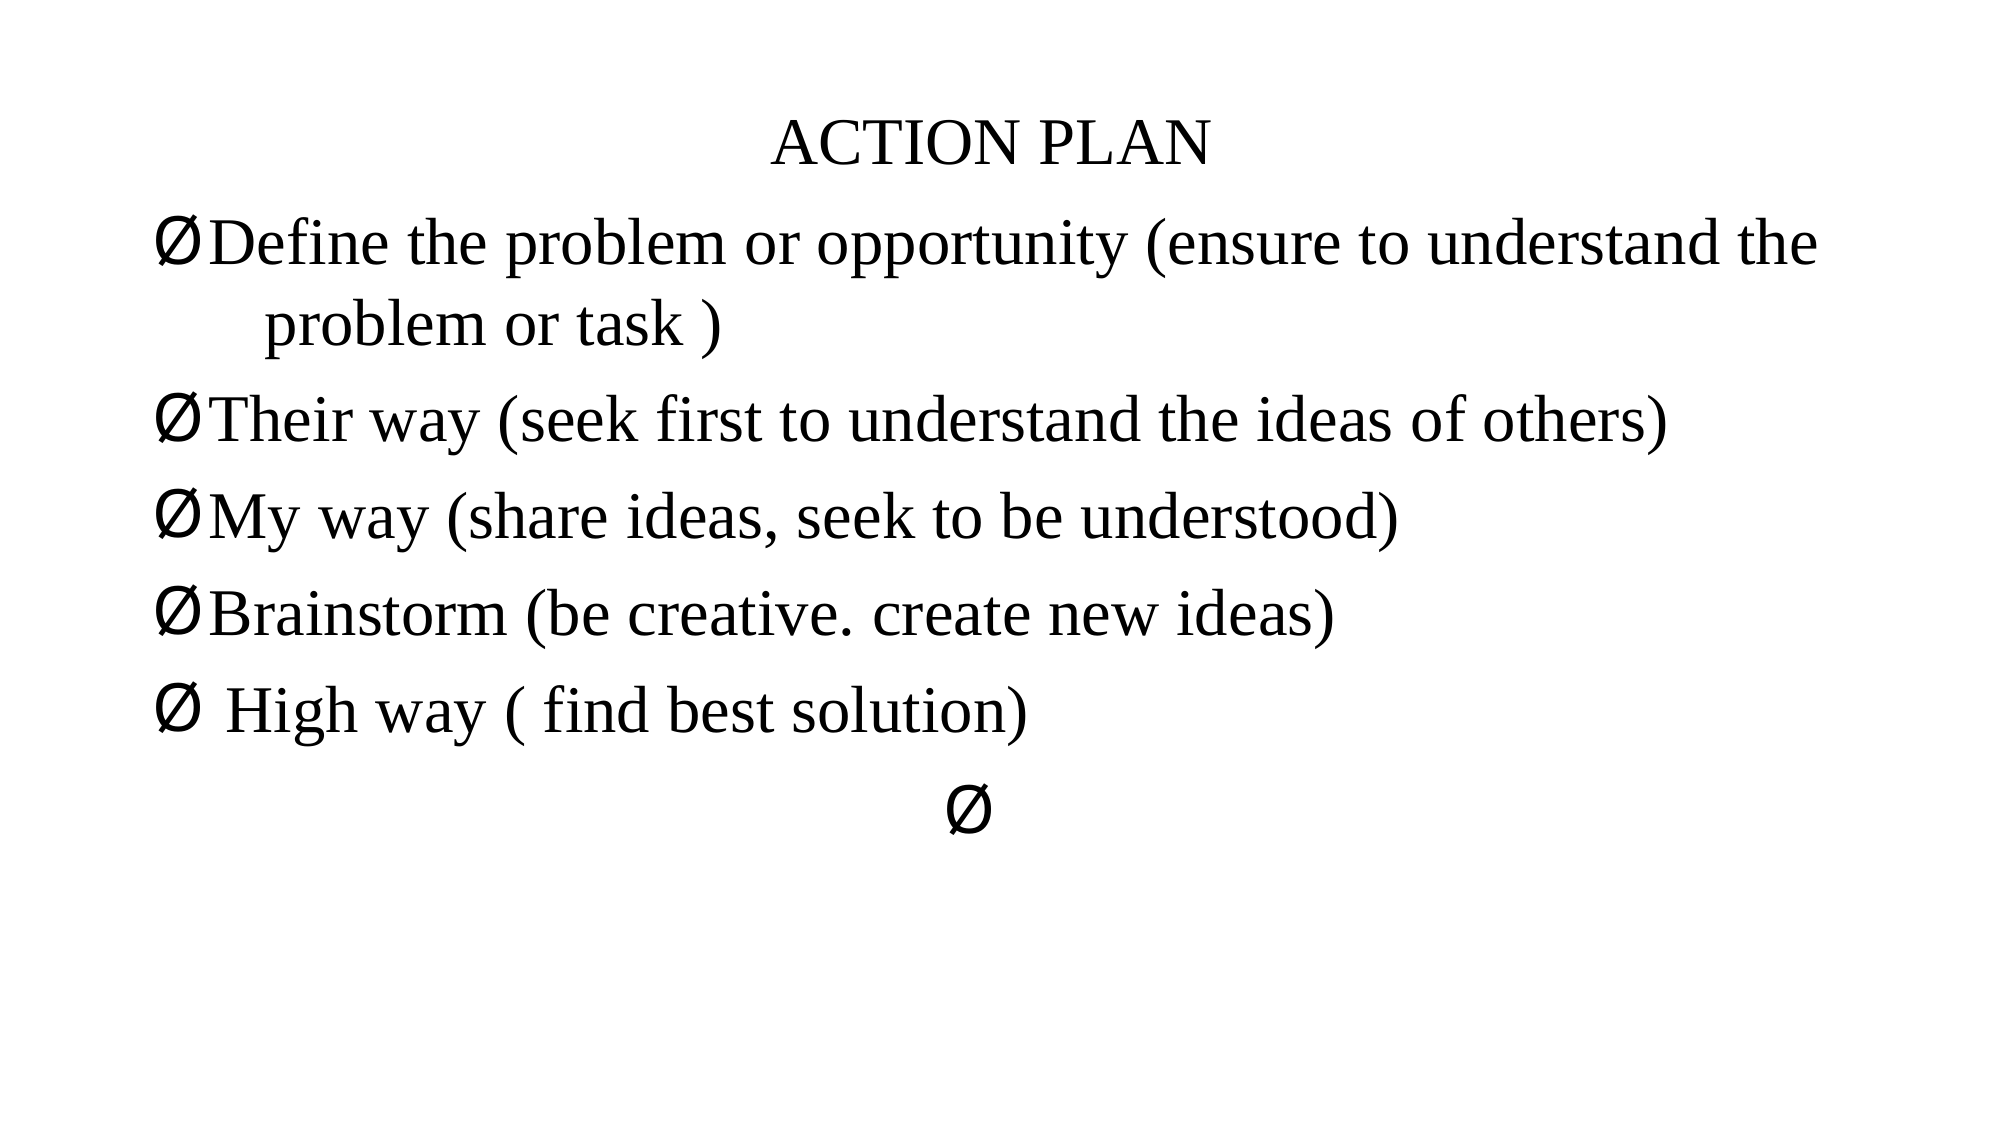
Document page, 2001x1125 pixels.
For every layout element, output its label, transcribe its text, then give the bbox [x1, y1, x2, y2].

list Define the problem or opportunity (ensure to understand the problem or task ) Their way (seek first to understand the ideas of others) My way (share ideas, seek to be understood) Brainstorm (be creative. create new ideas) High way ( find best solution) [137, 190, 1863, 1014]
title ACTION PLAN [137, 59, 1863, 190]
